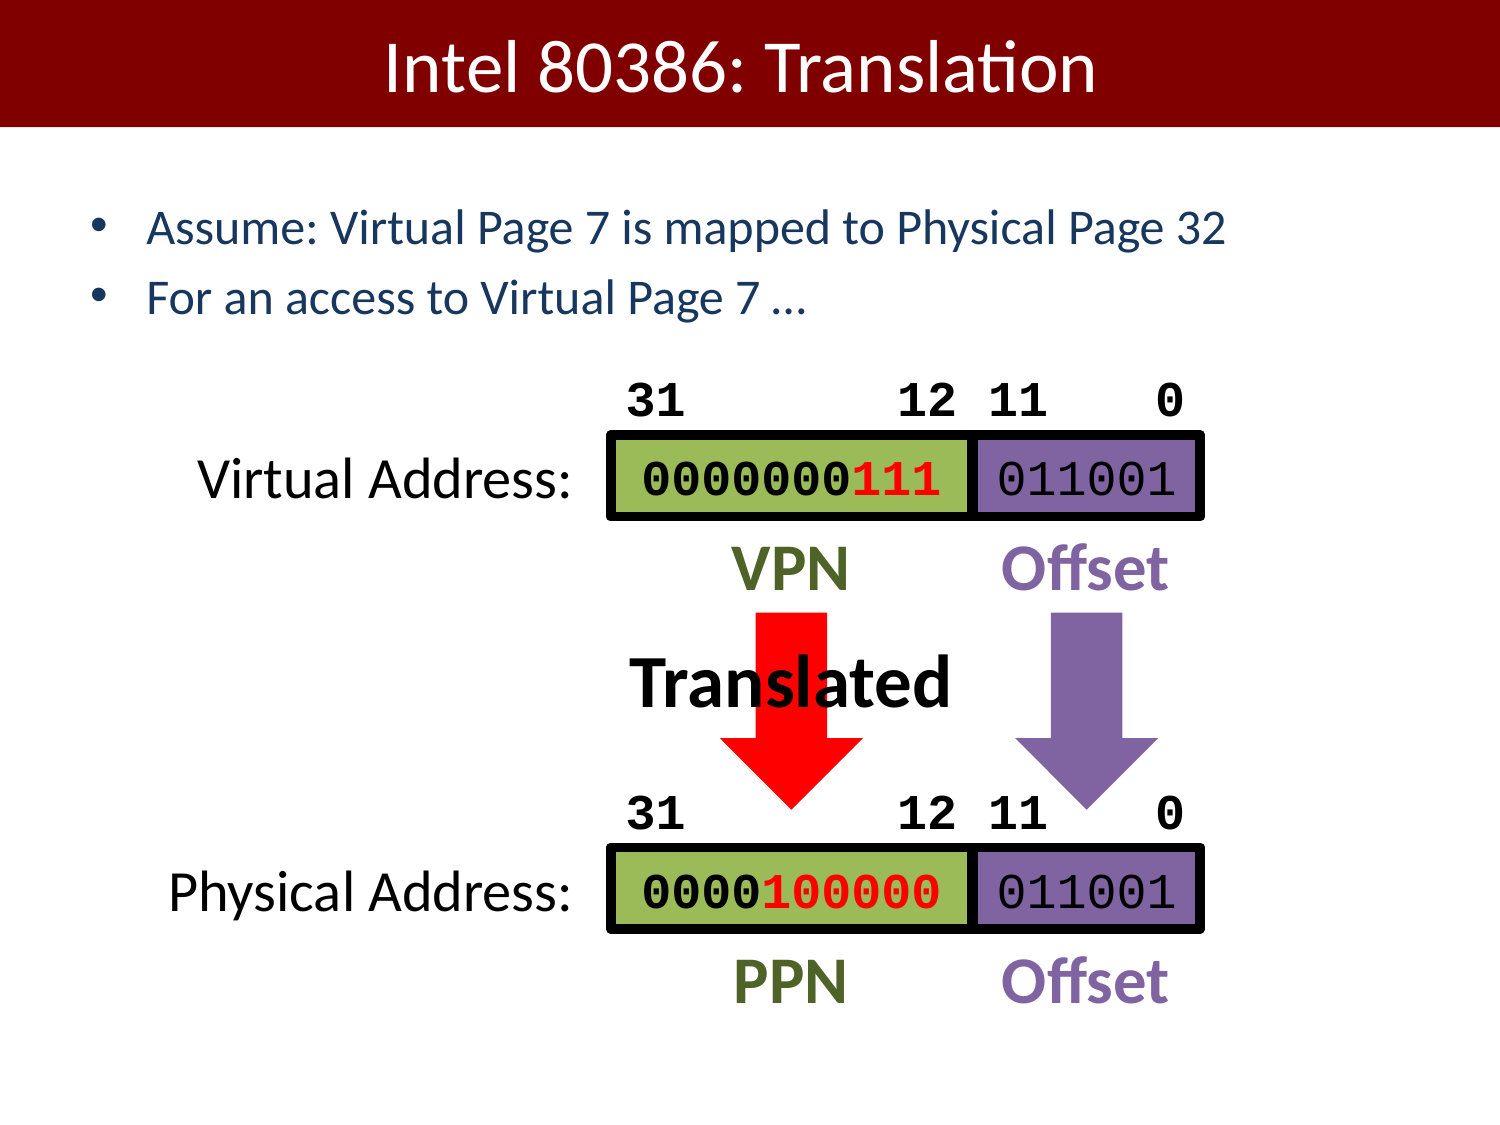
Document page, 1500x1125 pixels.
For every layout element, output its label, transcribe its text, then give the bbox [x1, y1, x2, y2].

text_box [719, 730, 863, 810]
text_box 011001 [973, 847, 1200, 928]
text_box [755, 612, 828, 624]
text_box Physical Address: [124, 845, 588, 931]
text_box 11 [973, 359, 1074, 435]
text_box 11 [973, 771, 1074, 847]
title Intel 80386: Translation [0, 0, 1500, 128]
text_box VPN [596, 516, 987, 612]
text_box Virtual Address: [124, 432, 588, 518]
text_box 31 [610, 771, 736, 843]
text_box 12 [871, 771, 972, 847]
text_box PPN [596, 928, 987, 1024]
text_box 31 [610, 359, 736, 430]
text_box 12 [871, 359, 972, 435]
text_box 0000100000 [610, 847, 972, 928]
text_box 0 [1074, 359, 1200, 430]
list Assume: Virtual Page 7 is mapped to Physical Page 32 For an access to Virtual Page 7 … [75, 186, 1425, 929]
text_box Offset [987, 516, 1200, 612]
text_box 0 [1074, 771, 1200, 843]
text_box [1015, 612, 1159, 810]
text_box Offset [987, 928, 1200, 1024]
text_box Translated [596, 624, 987, 730]
text_box 011001 [973, 435, 1200, 516]
text_box 0000000111 [610, 435, 972, 516]
